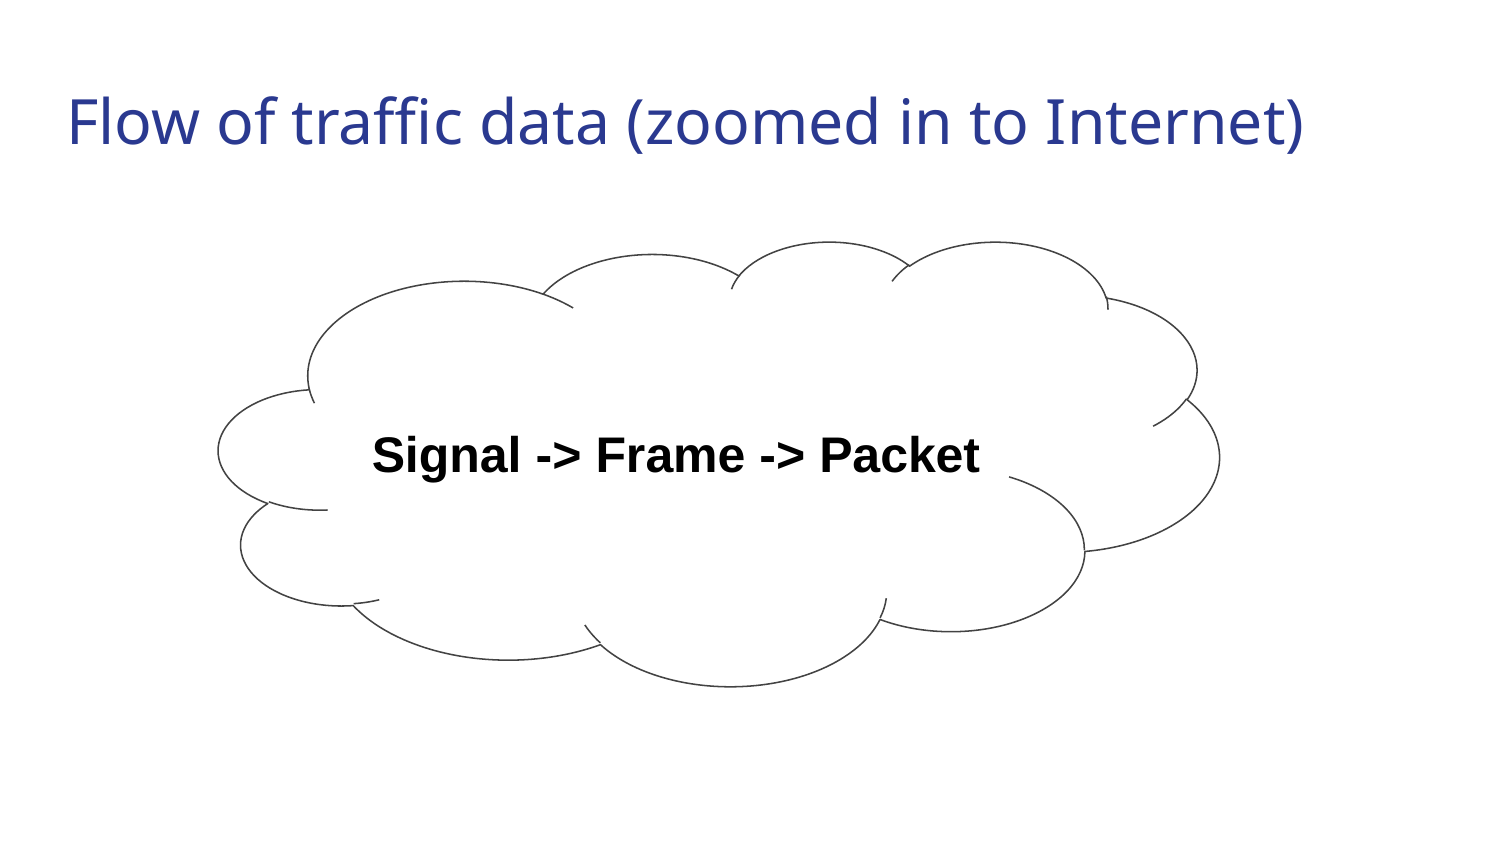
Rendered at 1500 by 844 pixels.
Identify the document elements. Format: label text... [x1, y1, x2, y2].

title Flow of traffic data (zoomed in to Internet) [51, 67, 1449, 167]
text_box Signal -> Frame -> Packet [218, 242, 1220, 687]
